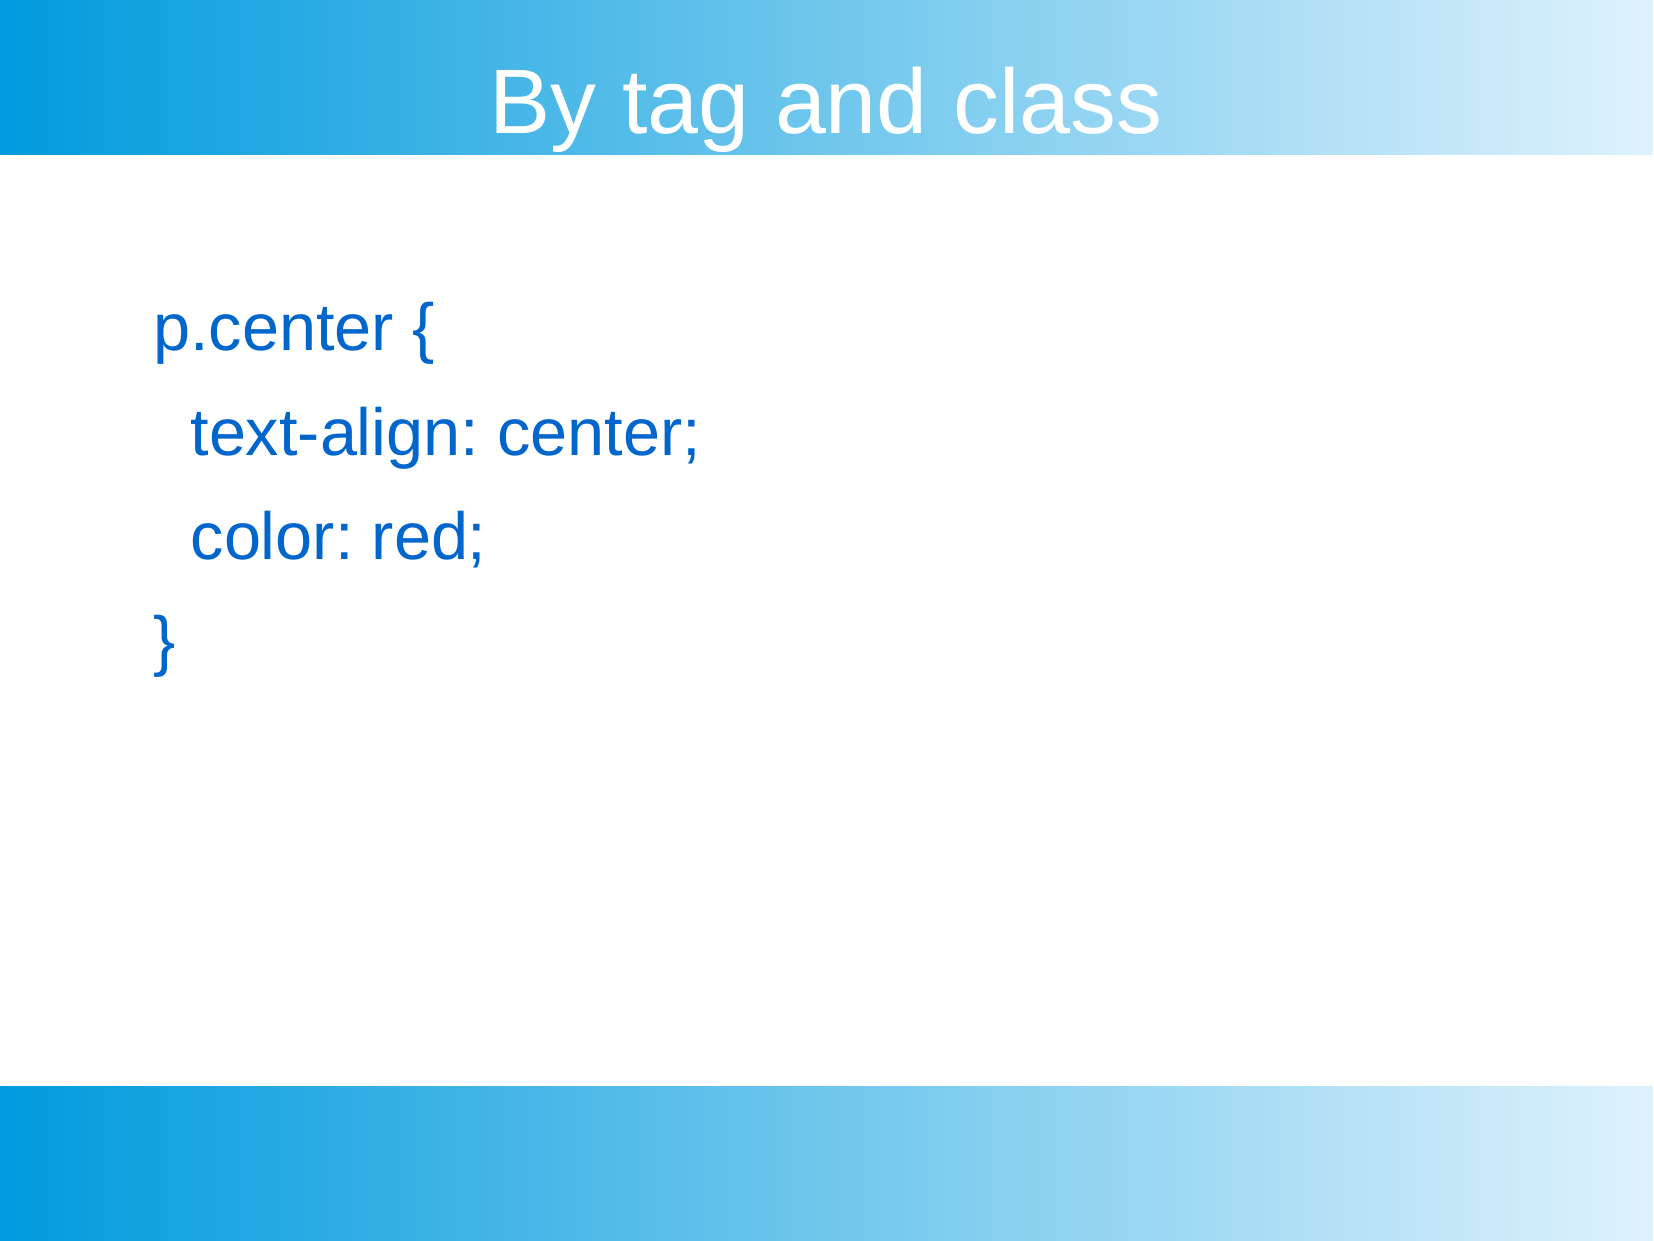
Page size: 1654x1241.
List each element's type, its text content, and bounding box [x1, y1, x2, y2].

title By tag and class [82, 49, 1571, 155]
list p.center { text-align: center; color: red; } [82, 290, 1571, 1010]
